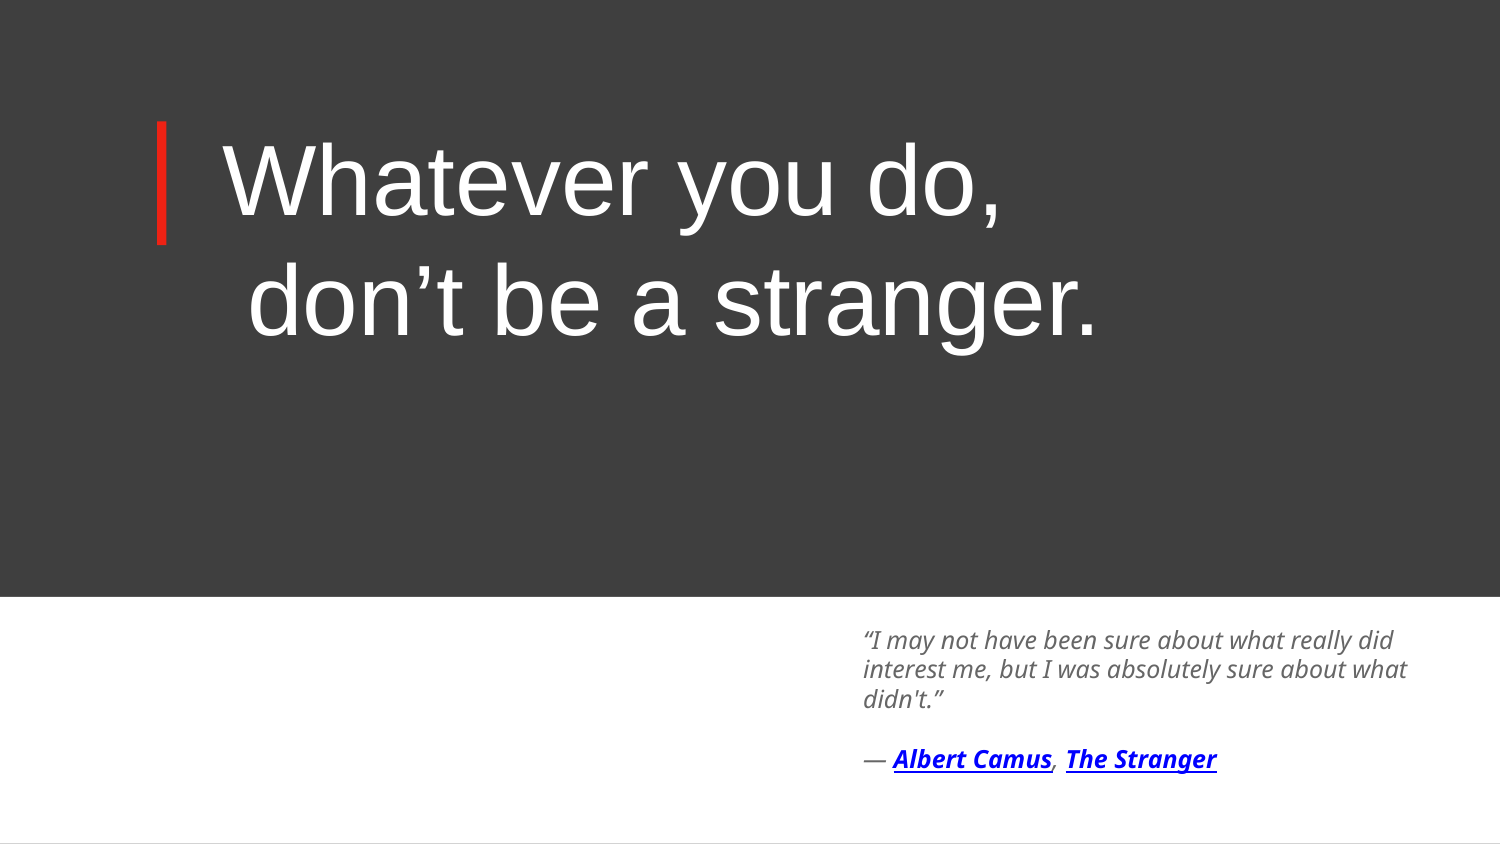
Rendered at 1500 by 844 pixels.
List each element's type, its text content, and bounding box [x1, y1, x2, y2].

title Whatever you do, don’t be a stranger. [207, 108, 1238, 376]
text_box “I may not have been sure about what really did interest me, but I was absolutely sure about what didn't.” ― Albert Camus, The Stranger [848, 609, 1469, 824]
